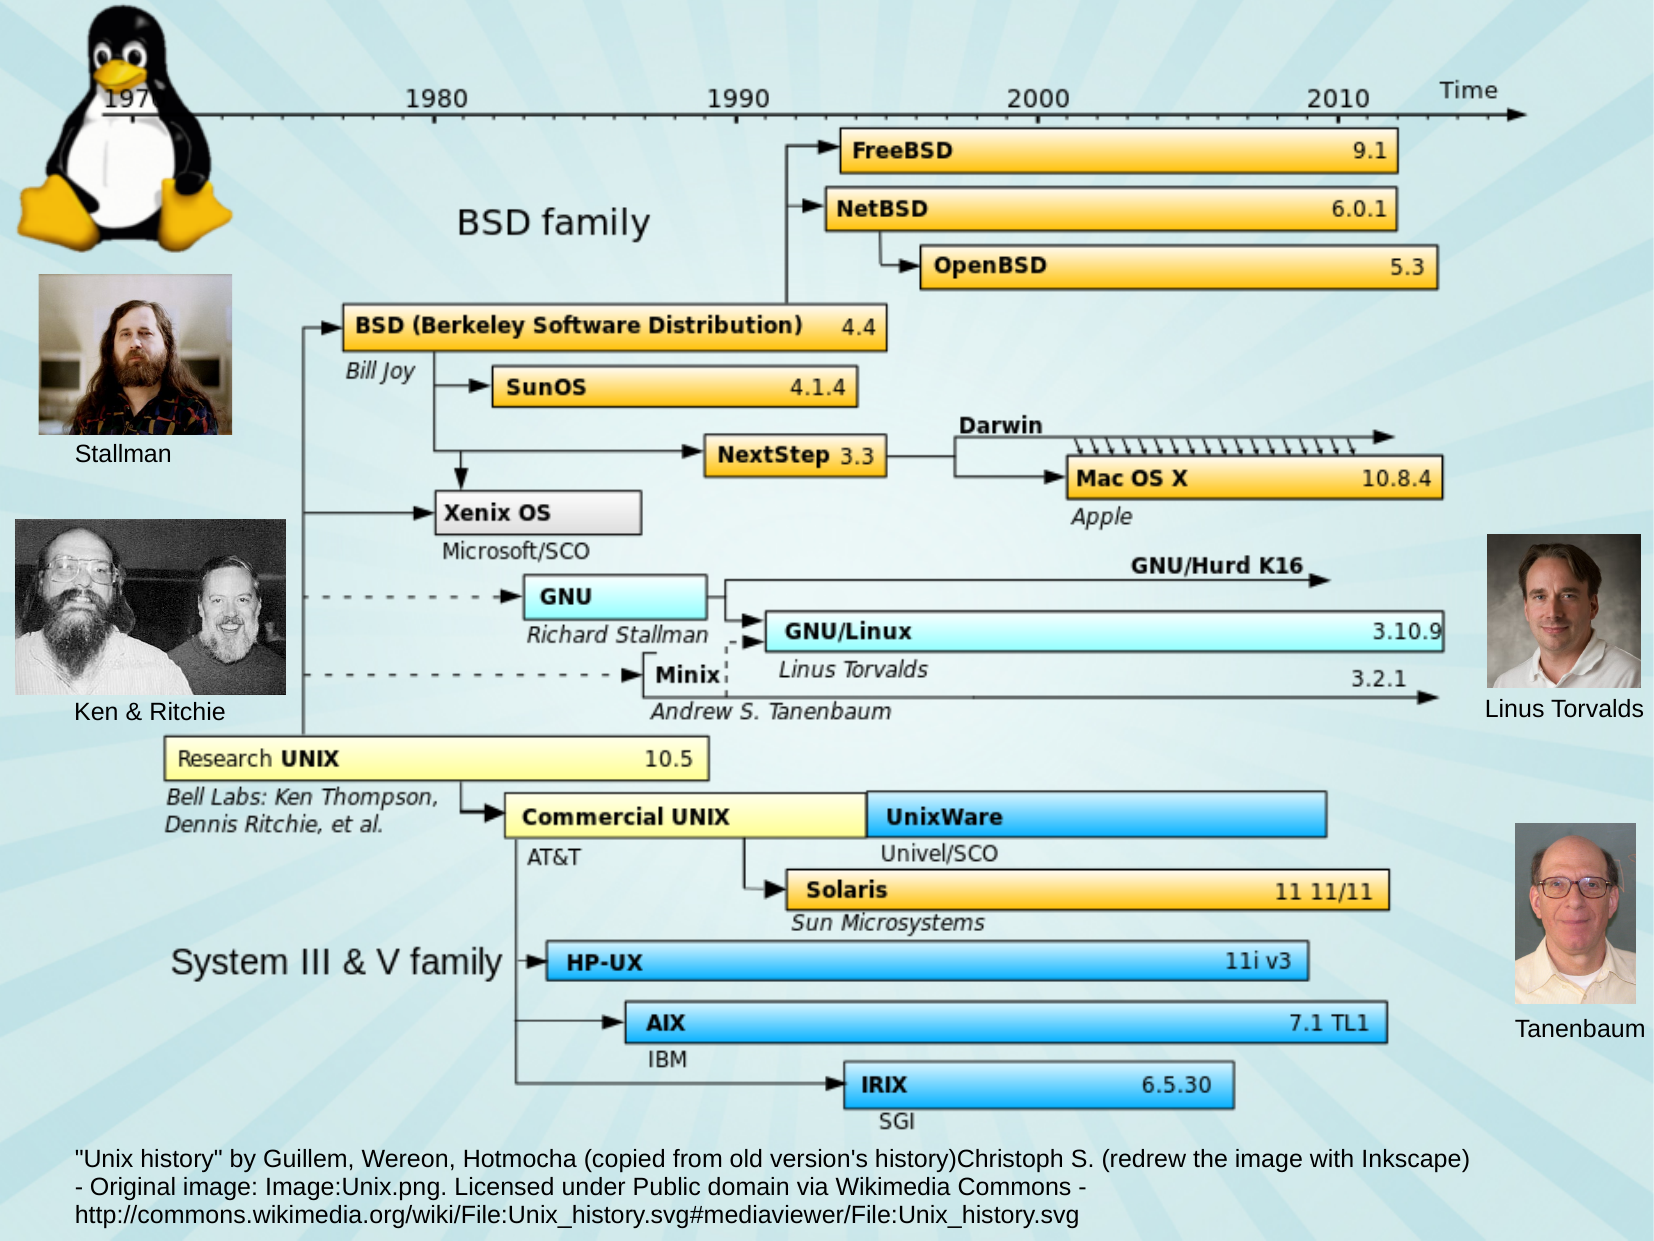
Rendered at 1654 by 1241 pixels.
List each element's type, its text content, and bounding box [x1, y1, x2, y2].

picture [0, 0, 1654, 1241]
text_box "Unix history" by Guillem, Wereon, Hotmocha (copied from old version's history)Christoph S. (redrew the image with Inkscape) - Original image: Image:Unix.png. Licensed under Public domain via Wikimedia Commons - http://commons.wikimedia.org/wiki/File:Unix_history.svg#mediaviewer/File:Unix_history.svg [60, 1137, 1496, 1241]
text_box Linus Torvalds [1470, 687, 1654, 731]
text_box Tanenbaum [1500, 1006, 1654, 1051]
text_box Stallman [60, 432, 188, 476]
text_box Ken & Ritchie [59, 690, 242, 734]
